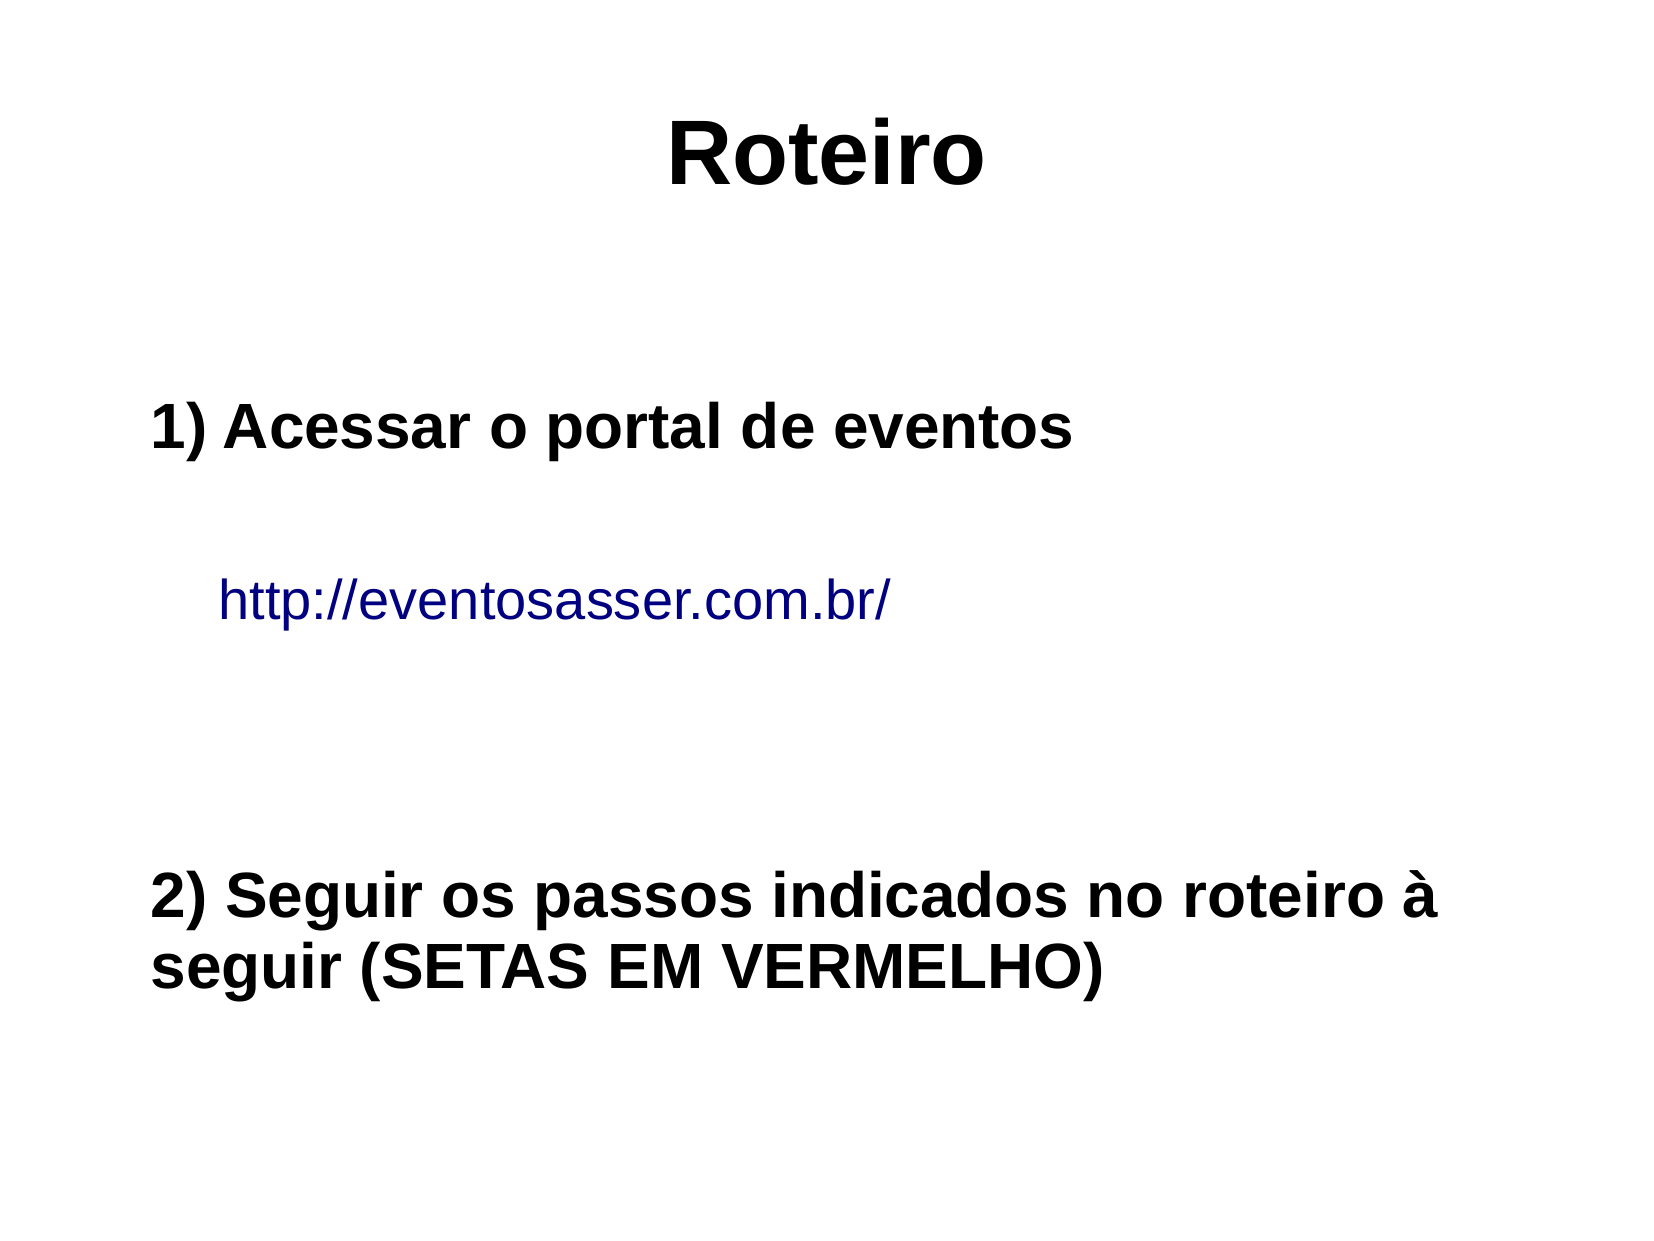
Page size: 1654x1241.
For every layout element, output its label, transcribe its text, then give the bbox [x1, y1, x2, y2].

list 1) Acessar o portal de eventos http://eventosasser.com.br/ 2) Seguir os passos indicados no roteiro à seguir (SETAS EM VERMELHO) [82, 290, 1571, 1010]
title Roteiro [82, 49, 1571, 257]
